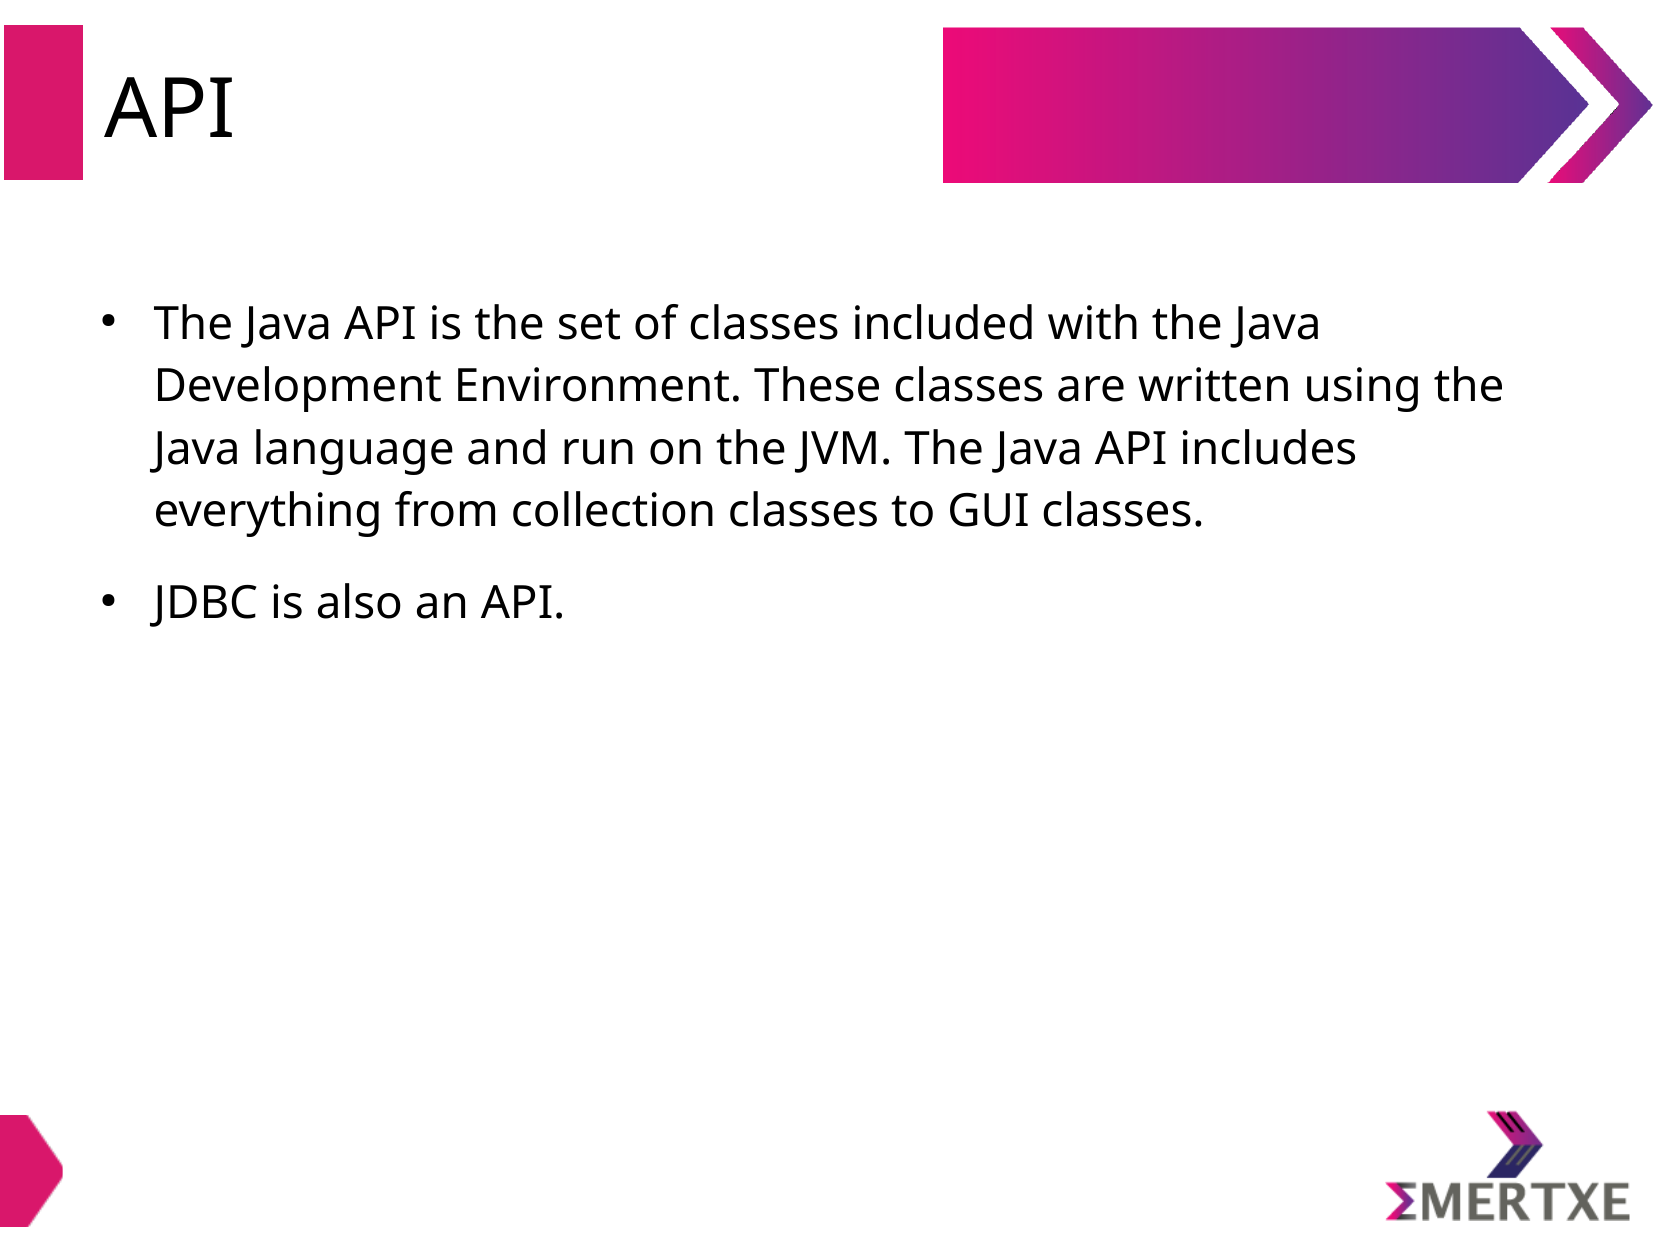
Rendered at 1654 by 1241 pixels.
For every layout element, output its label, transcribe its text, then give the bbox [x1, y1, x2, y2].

list The Java API is the set of classes included with the Java Development Environment. These classes are written using the Java language and run on the JVM. The Java API includes everything from collection classes to GUI classes. JDBC is also an API. [82, 290, 1571, 1010]
picture [1385, 1107, 1631, 1221]
title API [82, 2, 1571, 210]
picture [1571, 27, 1653, 183]
